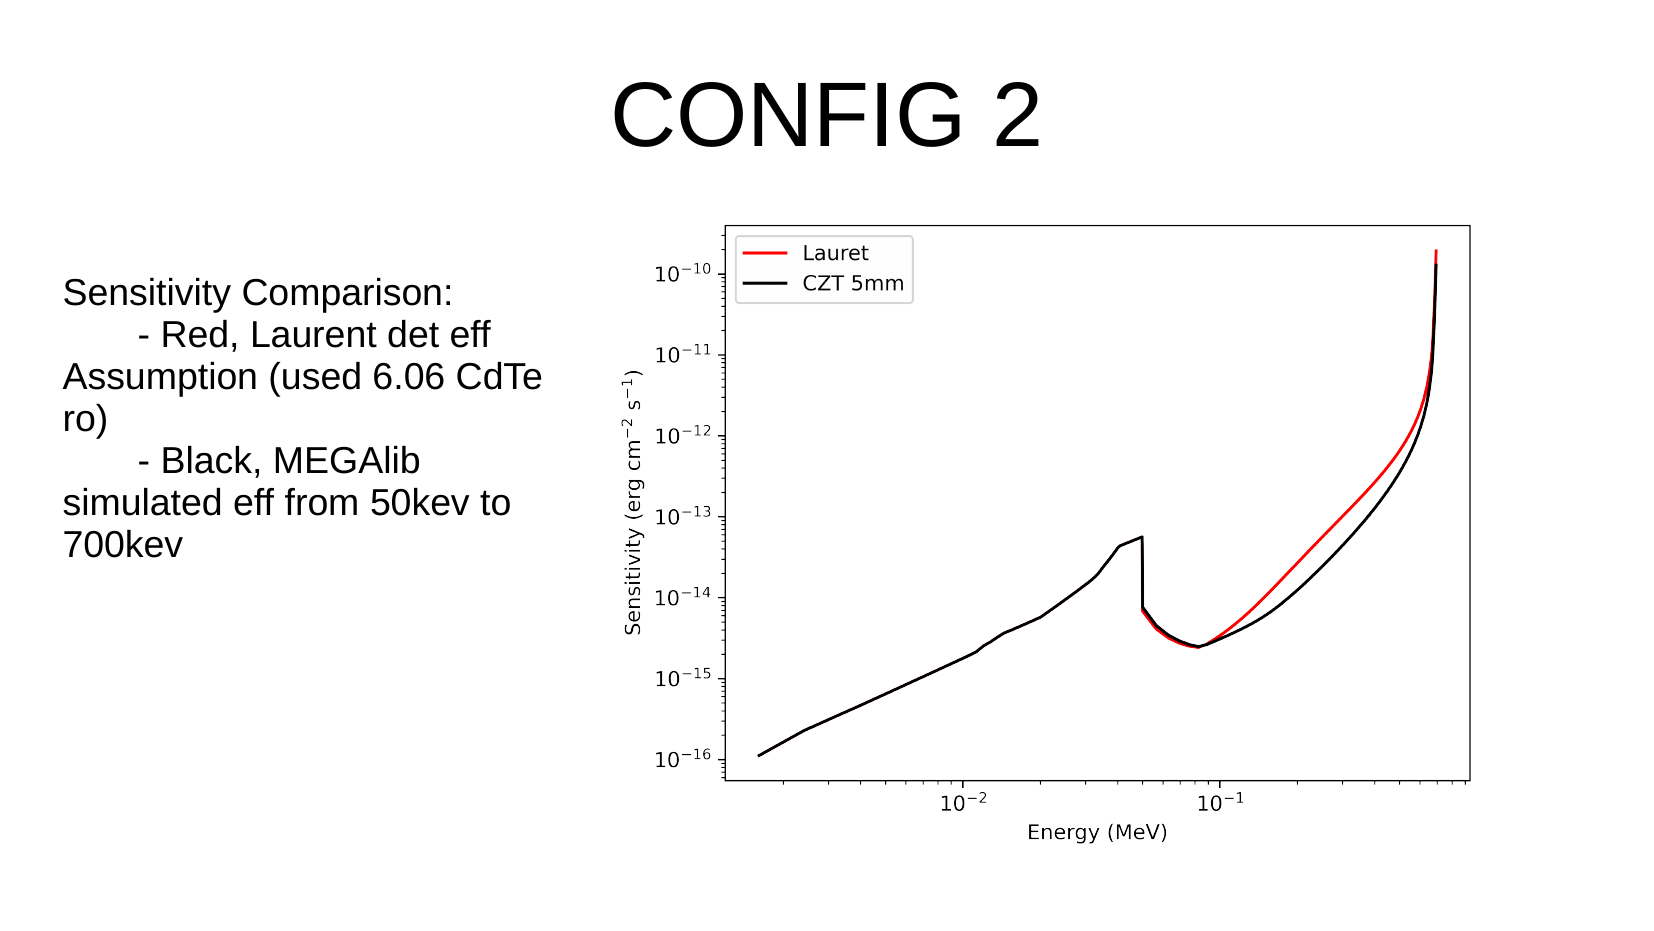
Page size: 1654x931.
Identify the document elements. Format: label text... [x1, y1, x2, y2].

picture [605, 193, 1566, 860]
title CONFIG 2 [82, 37, 1571, 193]
text_box Sensitivity Comparison: - Red, Laurent det eff Assumption (used 6.06 CdTe ro) - Black, MEGAlib simulated eff from 50kev to 700kev [48, 263, 593, 651]
